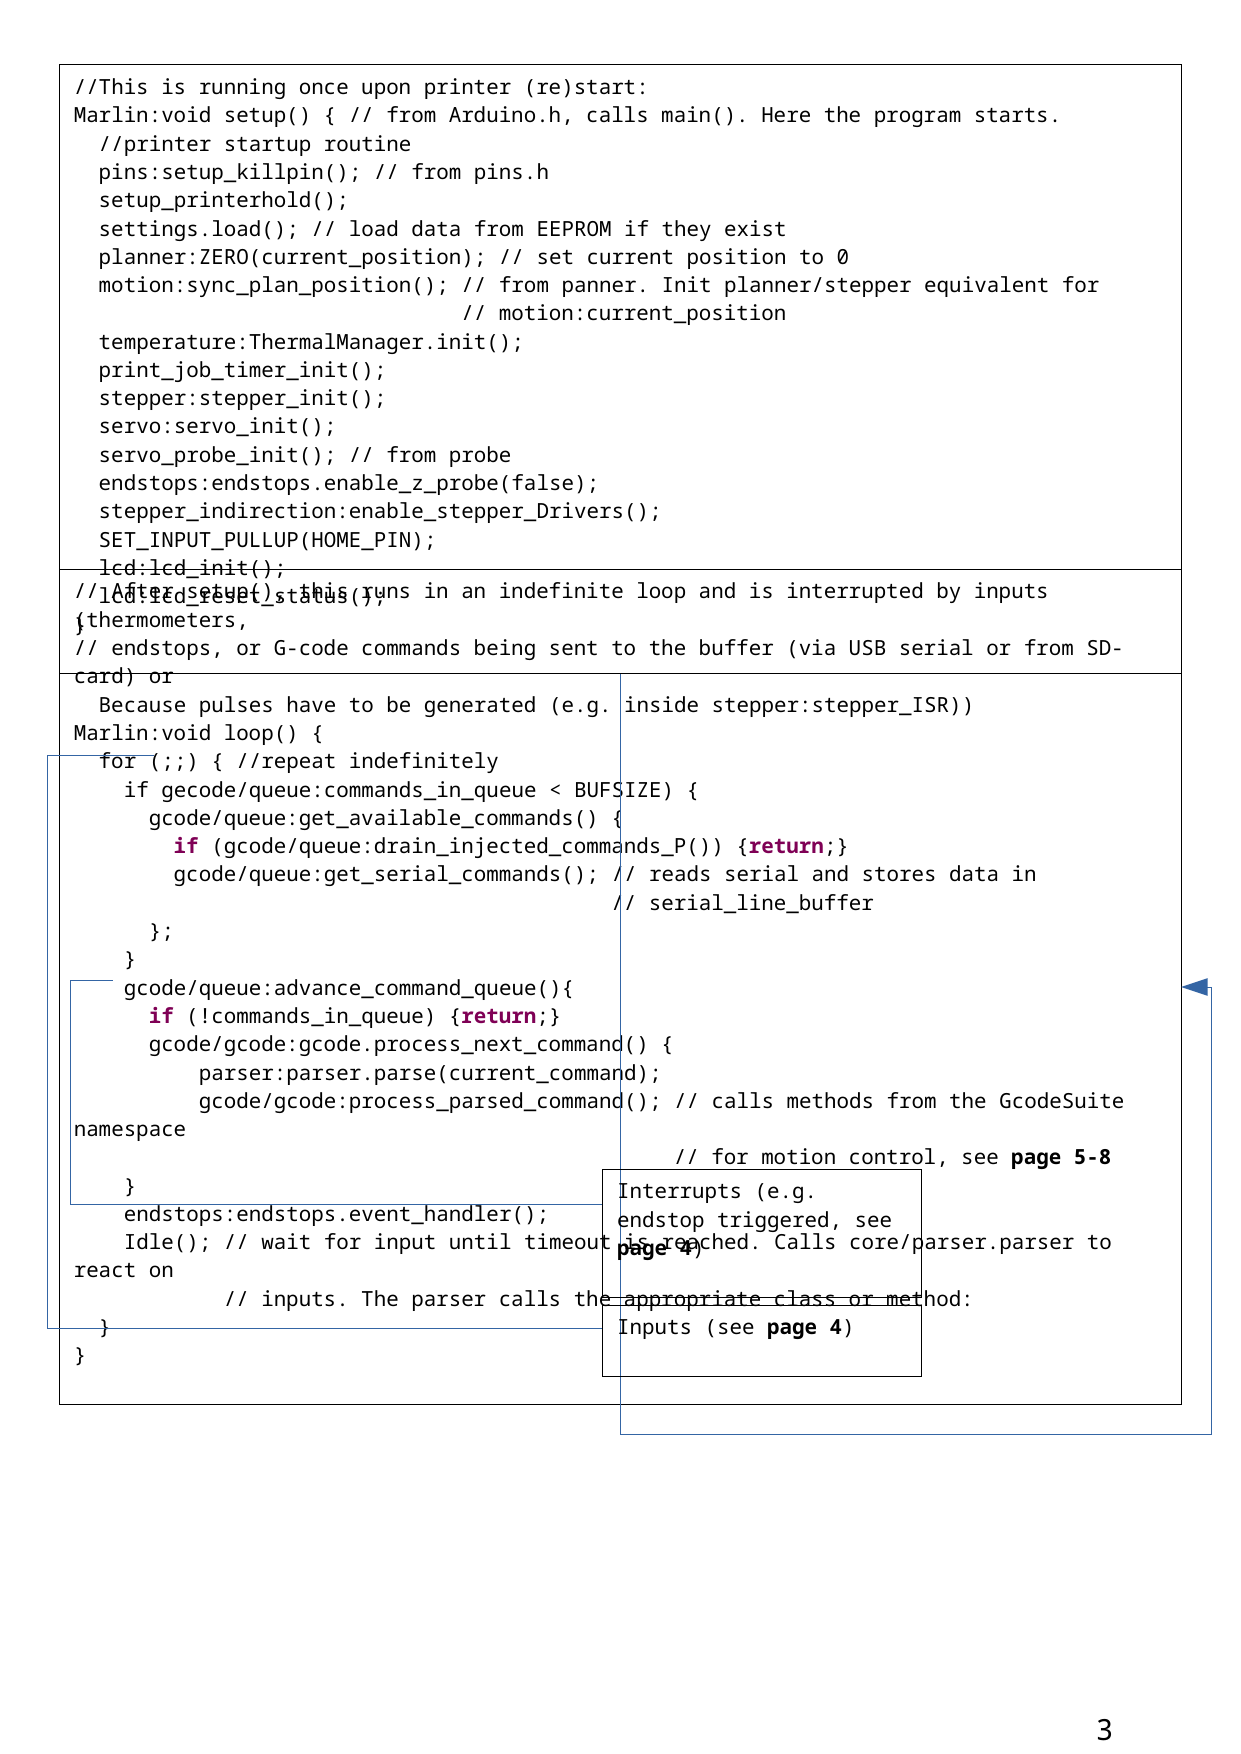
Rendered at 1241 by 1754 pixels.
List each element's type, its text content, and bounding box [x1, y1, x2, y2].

text_box Interrupts (e.g. endstop triggered, see page 4) [602, 1169, 922, 1247]
text_box //This is running once upon printer (re)start: Marlin:void setup() { // from Arduino.h, calls main(). Here the program starts. //printer startup routine pins:setup_killpin(); // from pins.h setup_printerhold(); settings.load(); // load data from EEPROM if they exist planner:ZERO(current_position); // set current position to 0 motion:sync_plan_position(); // from panner. Init planner/stepper equivalent for // motion:current_position temperature:ThermalManager.init(); print_job_timer_init(); stepper:stepper_init(); servo:servo_init(); servo_probe_init(); // from probe endstops:endstops.enable_z_probe(false); stepper_indirection:enable_stepper_Drivers(); SET_INPUT_PULLUP(HOME_PIN); lcd:lcd_init(); lcd:lcd_reset_status(); } [59, 64, 1182, 516]
text_box // After setup(), this runs in an indefinite loop and is interrupted by inputs (thermometers, // endstops, or G-code commands being sent to the buffer (via USB serial or from SD-card) or Because pulses have to be generated (e.g. inside stepper:stepper_ISR)) Marlin:void loop() { for (;;) { //repeat indefinitely if gecode/queue:commands_in_queue < BUFSIZE) { gcode/queue:get_available_commands() { if (gcode/queue:drain_injected_commands_P()) {return;} gcode/queue:get_serial_commands(); // reads serial and stores data in // serial_line_buffer }; } gcode/queue:advance_command_queue(){ if (!commands_in_queue) {return;} gcode/gcode:gcode.process_next_command() { parser:parser.parse(current_command); gcode/gcode:process_parsed_command(); // calls methods from the GcodeSuite namespace // for motion control, see page 5-8 } endstops:endstops.event_handler(); Idle(); // wait for input until timeout is reached. Calls core/parser.parser to react on // inputs. The parser calls the appropriate class or method: } } [621, 674, 1182, 1103]
text_box // After setup(), this runs in an indefinite loop and is interrupted by inputs (thermometers, // endstops, or G-code commands being sent to the buffer (via USB serial or from SD-card) or Because pulses have to be generated (e.g. inside stepper:stepper_ISR)) Marlin:void loop() { for (;;) { //repeat indefinitely if gecode/queue:commands_in_queue < BUFSIZE) { gcode/queue:get_available_commands() { if (gcode/queue:drain_injected_commands_P()) {return;} gcode/queue:get_serial_commands(); // reads serial and stores data in // serial_line_buffer }; } gcode/queue:advance_command_queue(){ if (!commands_in_queue) {return;} gcode/gcode:gcode.process_next_command() { parser:parser.parse(current_command); gcode/gcode:process_parsed_command(); // calls methods from the GcodeSuite namespace // for motion control, see page 5-8 } endstops:endstops.event_handler(); Idle(); // wait for input until timeout is reached. Calls core/parser.parser to react on // inputs. The parser calls the appropriate class or method: } } [60, 569, 1181, 673]
text_box Inputs (see page 4) [602, 1305, 922, 1362]
text_box <Foliennummer> [1081, 1701, 1241, 1746]
text_box // After setup(), this runs in an indefinite loop and is interrupted by inputs (thermometers, // endstops, or G-code commands being sent to the buffer (via USB serial or from SD-card) or Because pulses have to be generated (e.g. inside stepper:stepper_ISR)) Marlin:void loop() { for (;;) { //repeat indefinitely if gecode/queue:commands_in_queue < BUFSIZE) { gcode/queue:get_available_commands() { if (gcode/queue:drain_injected_commands_P()) {return;} gcode/queue:get_serial_commands(); // reads serial and stores data in // serial_line_buffer }; } gcode/queue:advance_command_queue(){ if (!commands_in_queue) {return;} gcode/gcode:gcode.process_next_command() { parser:parser.parse(current_command); gcode/gcode:process_parsed_command(); // calls methods from the GcodeSuite namespace // for motion control, see page 5-8 } endstops:endstops.event_handler(); Idle(); // wait for input until timeout is reached. Calls core/parser.parser to react on // inputs. The parser calls the appropriate class or method: } } [59, 674, 620, 1103]
